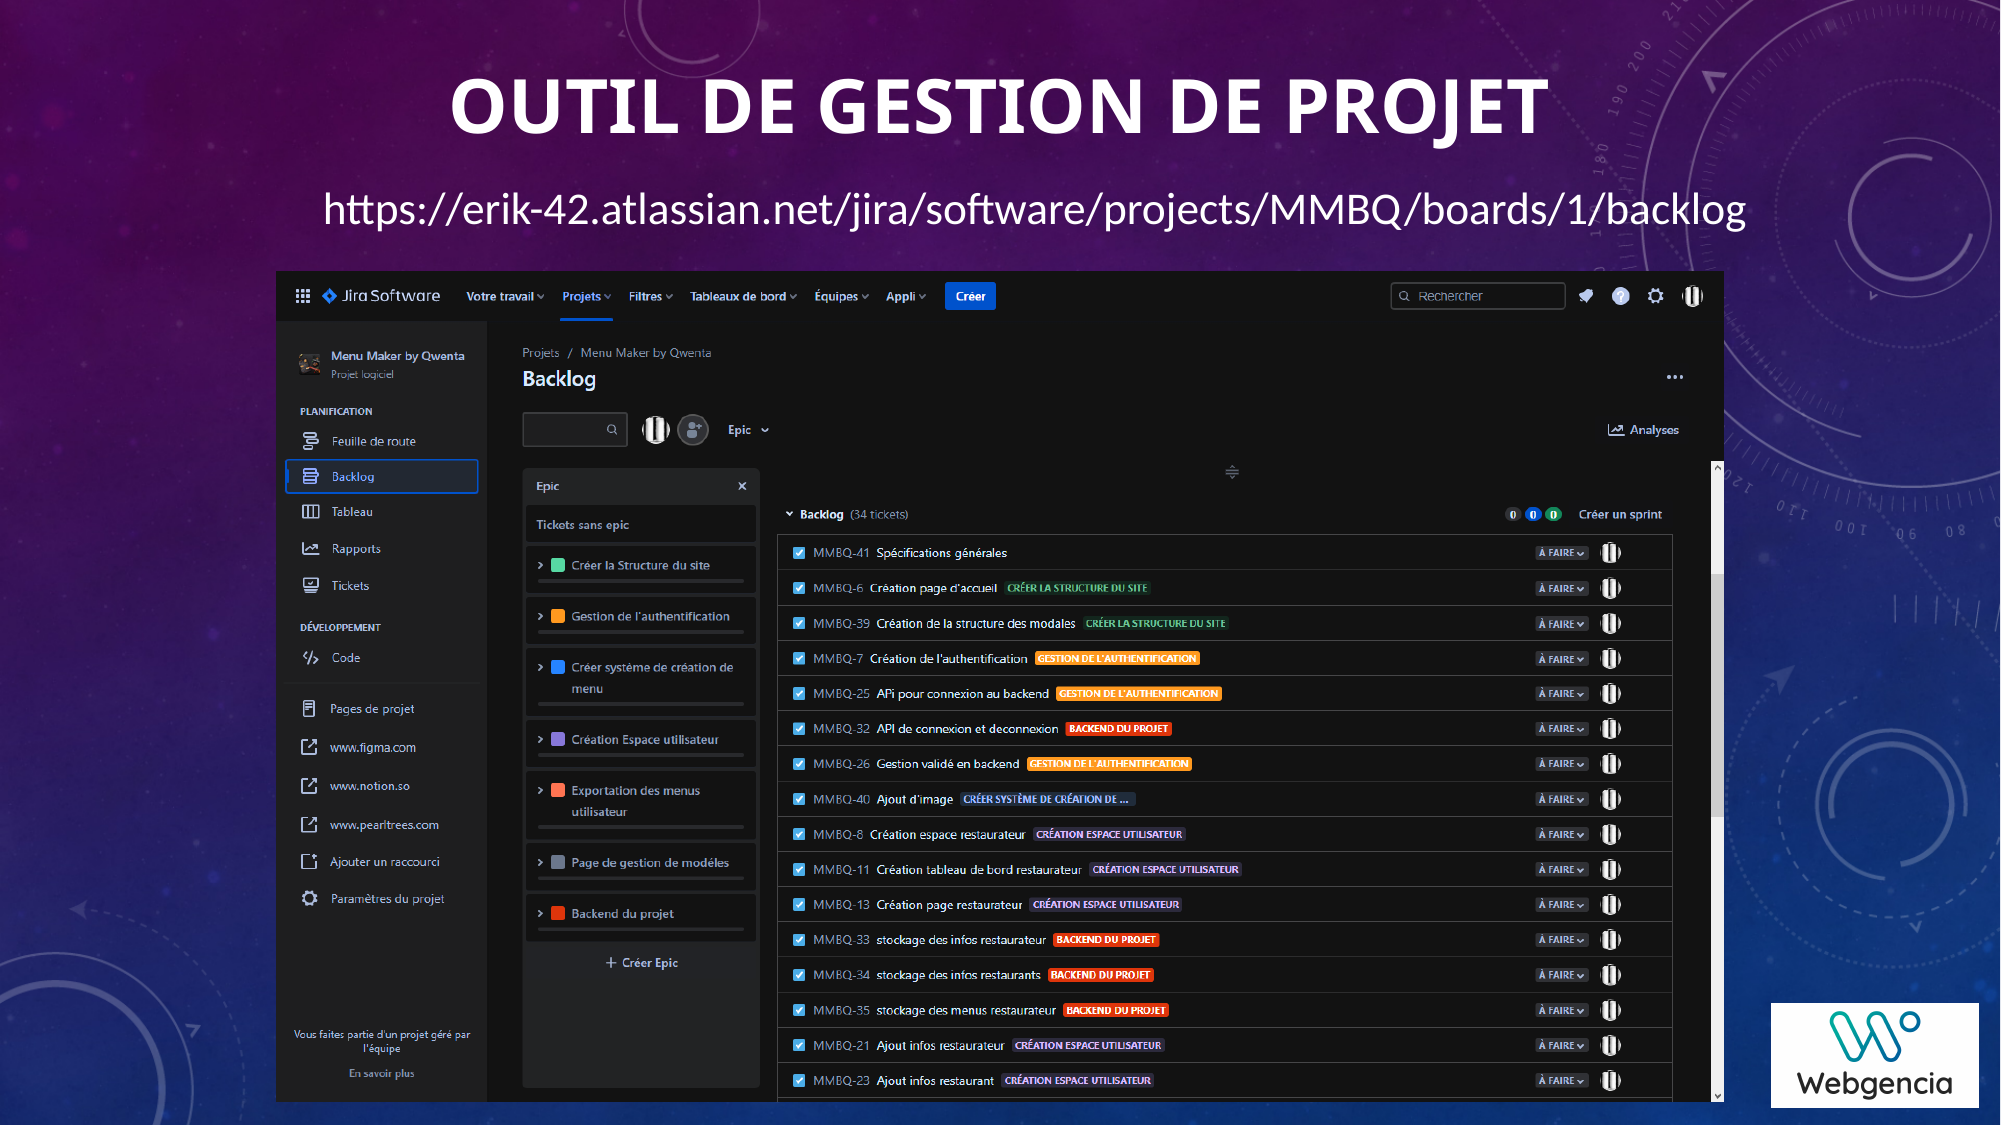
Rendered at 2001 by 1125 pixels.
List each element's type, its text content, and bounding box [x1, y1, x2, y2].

picture [0, 0, 2001, 1125]
title outil de gestion de projet [155, 35, 1845, 172]
list https://erik-42.atlassian.net/jira/software/projects/MMBQ/boards/1/backlog [232, 171, 1768, 243]
